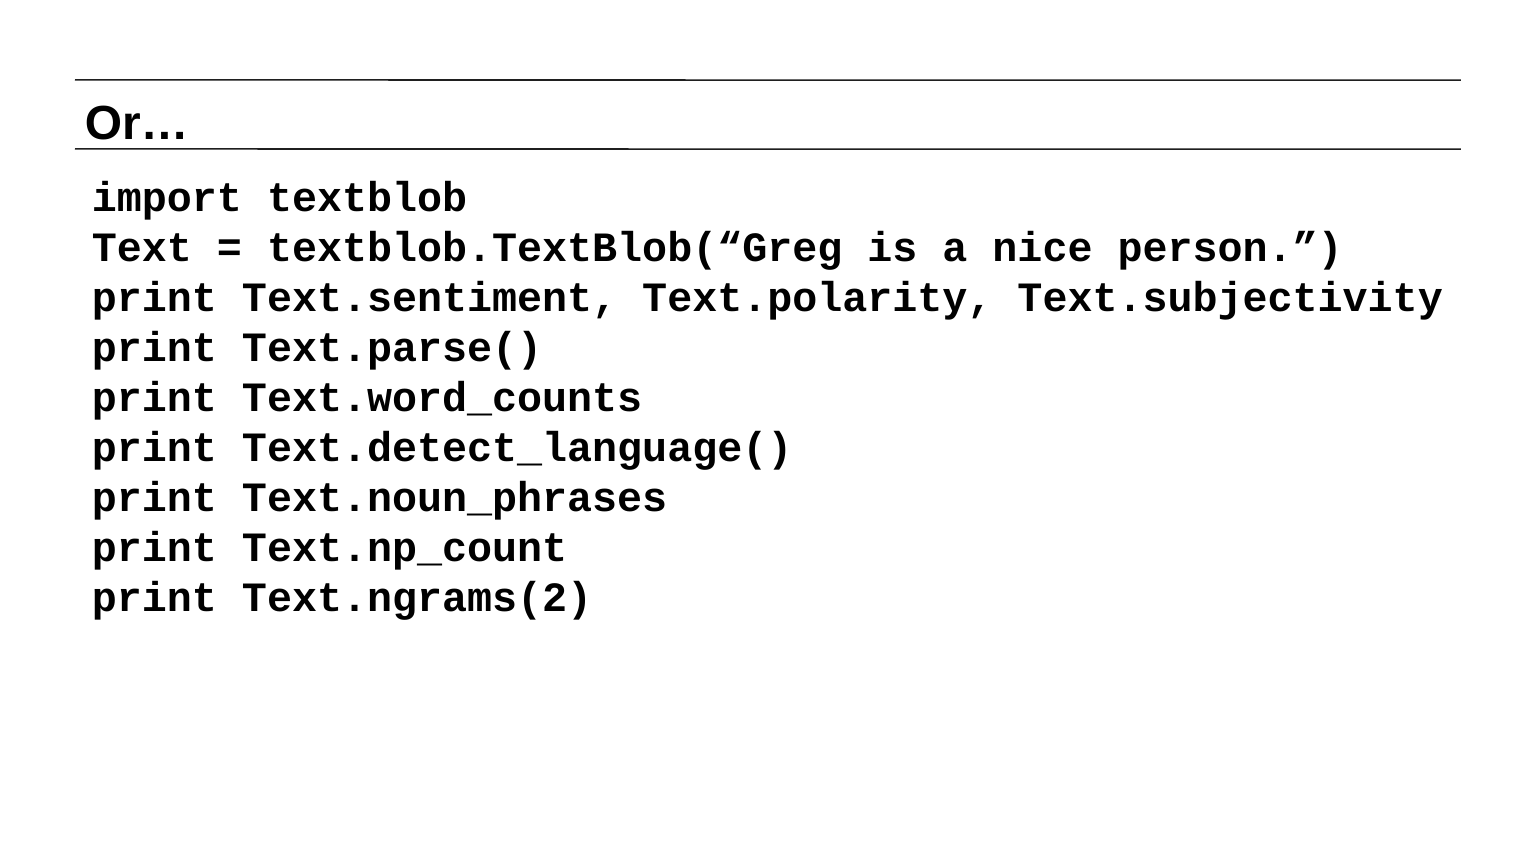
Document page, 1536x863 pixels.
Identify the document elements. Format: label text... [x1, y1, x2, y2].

list import textblob Text = textblob.TextBlob(“Greg is a nice person.”) print Text.sentiment, Text.polarity, Text.subjectivity print Text.parse() print Text.word_counts print Text.detect_language() print Text.noun_phrases print Text.np_count print Text.ngrams(2) [76, 161, 1460, 823]
title Or… [76, 82, 1369, 161]
